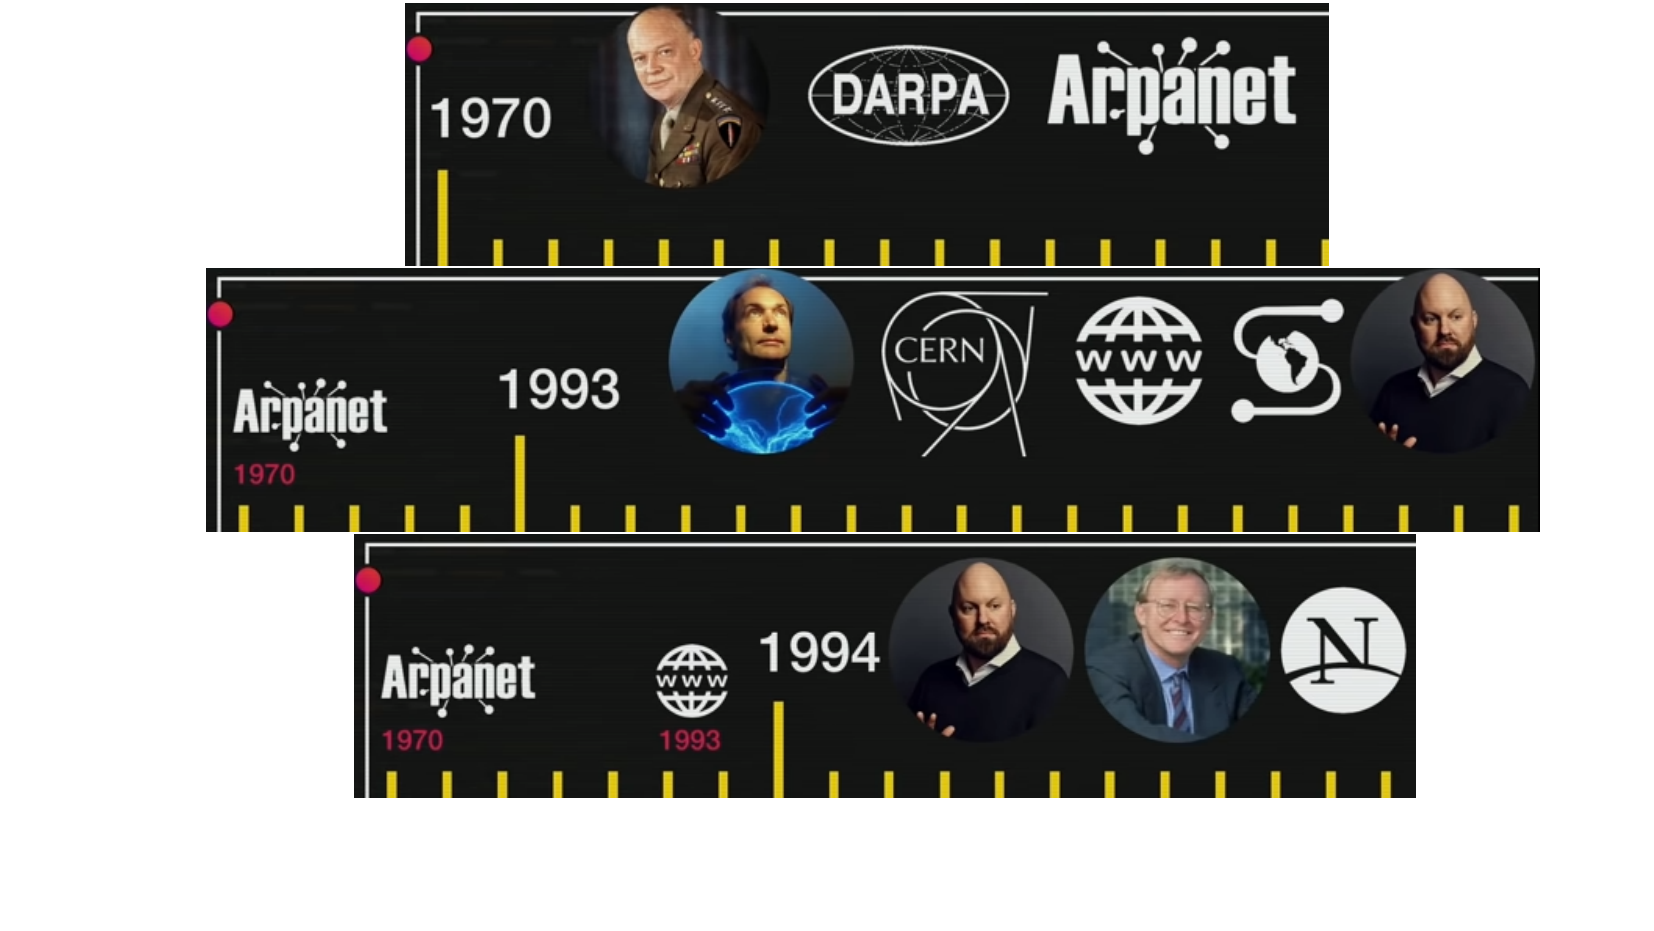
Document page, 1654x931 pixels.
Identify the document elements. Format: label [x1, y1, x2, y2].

picture [405, 3, 1329, 266]
picture [206, 268, 1540, 532]
picture [354, 534, 1416, 798]
